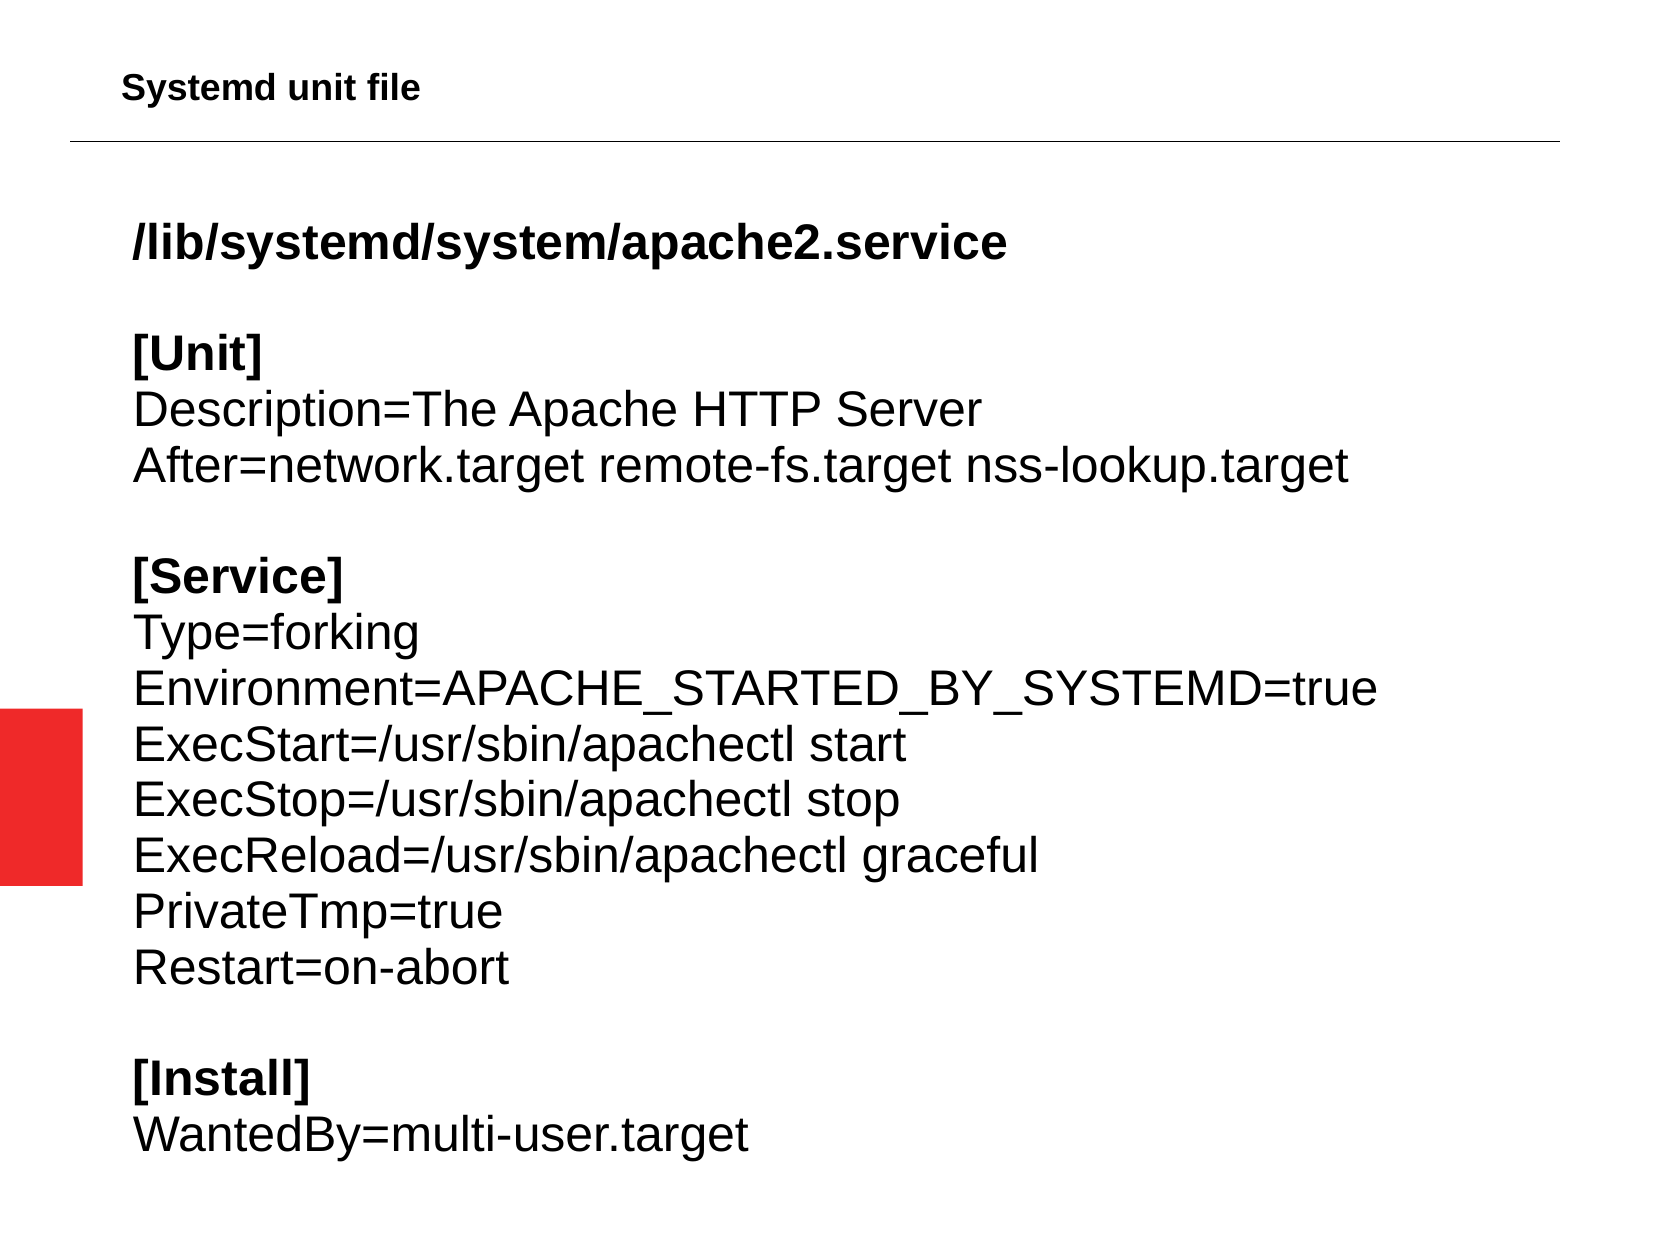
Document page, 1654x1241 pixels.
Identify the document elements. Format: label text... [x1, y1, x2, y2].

text_box /lib/systemd/system/apache2.service [Unit] Description=The Apache HTTP Server After=network.target remote-fs.target nss-lookup.target [Service] Type=forking Environment=APACHE_STARTED_BY_SYSTEMD=true ExecStart=/usr/sbin/apachectl start ExecStop=/usr/sbin/apachectl stop ExecReload=/usr/sbin/apachectl graceful PrivateTmp=true Restart=on-abort [Install] WantedBy=multi-user.target [118, 206, 1536, 1170]
text_box Systemd unit file [106, 59, 1536, 116]
